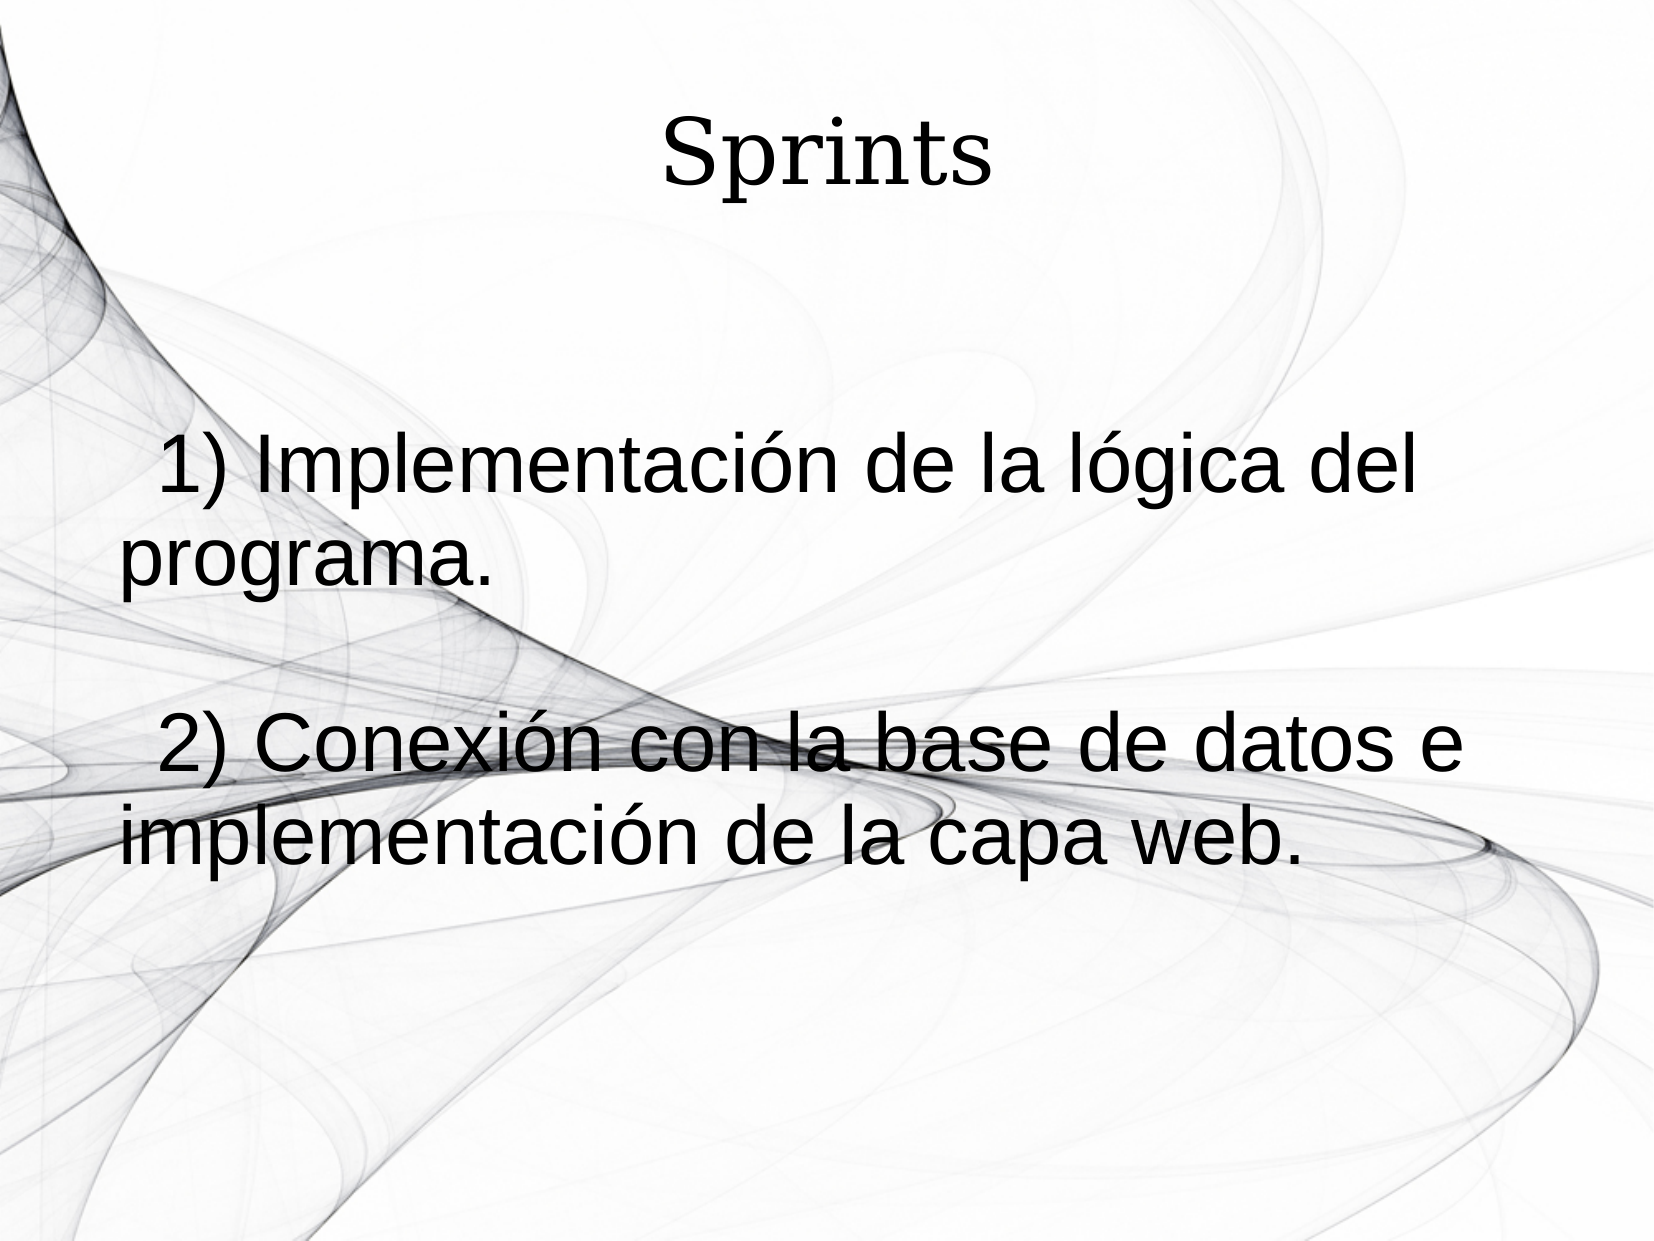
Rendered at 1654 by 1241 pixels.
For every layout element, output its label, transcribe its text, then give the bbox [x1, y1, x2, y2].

subtitle 1) Implementación de la lógica del programa. 2) Conexión con la base de datos e implementación de la capa web. [82, 290, 1571, 1010]
picture [0, 0, 1654, 1241]
title Sprints [82, 49, 1571, 257]
